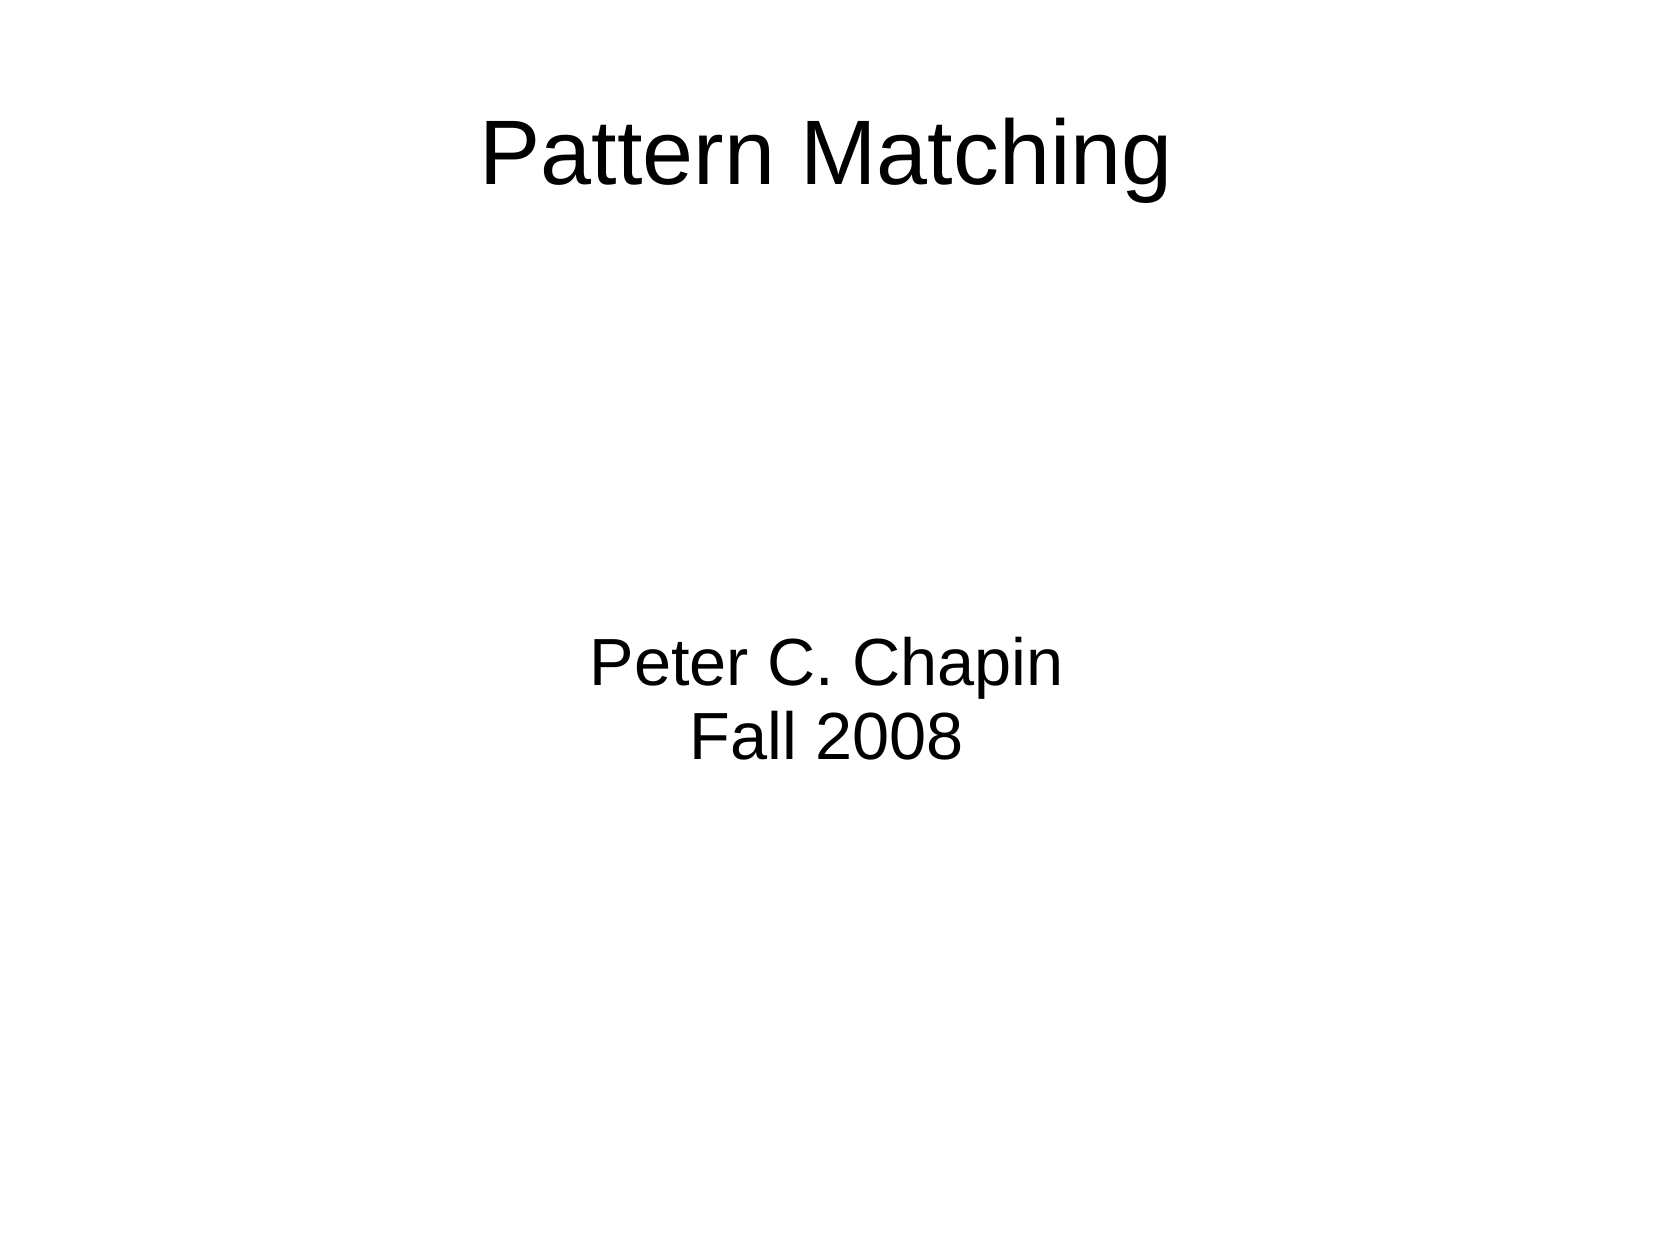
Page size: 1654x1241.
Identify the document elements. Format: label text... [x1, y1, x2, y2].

title Pattern Matching [82, 56, 1571, 250]
subtitle Peter C. Chapin Fall 2008 [82, 297, 1571, 1102]
